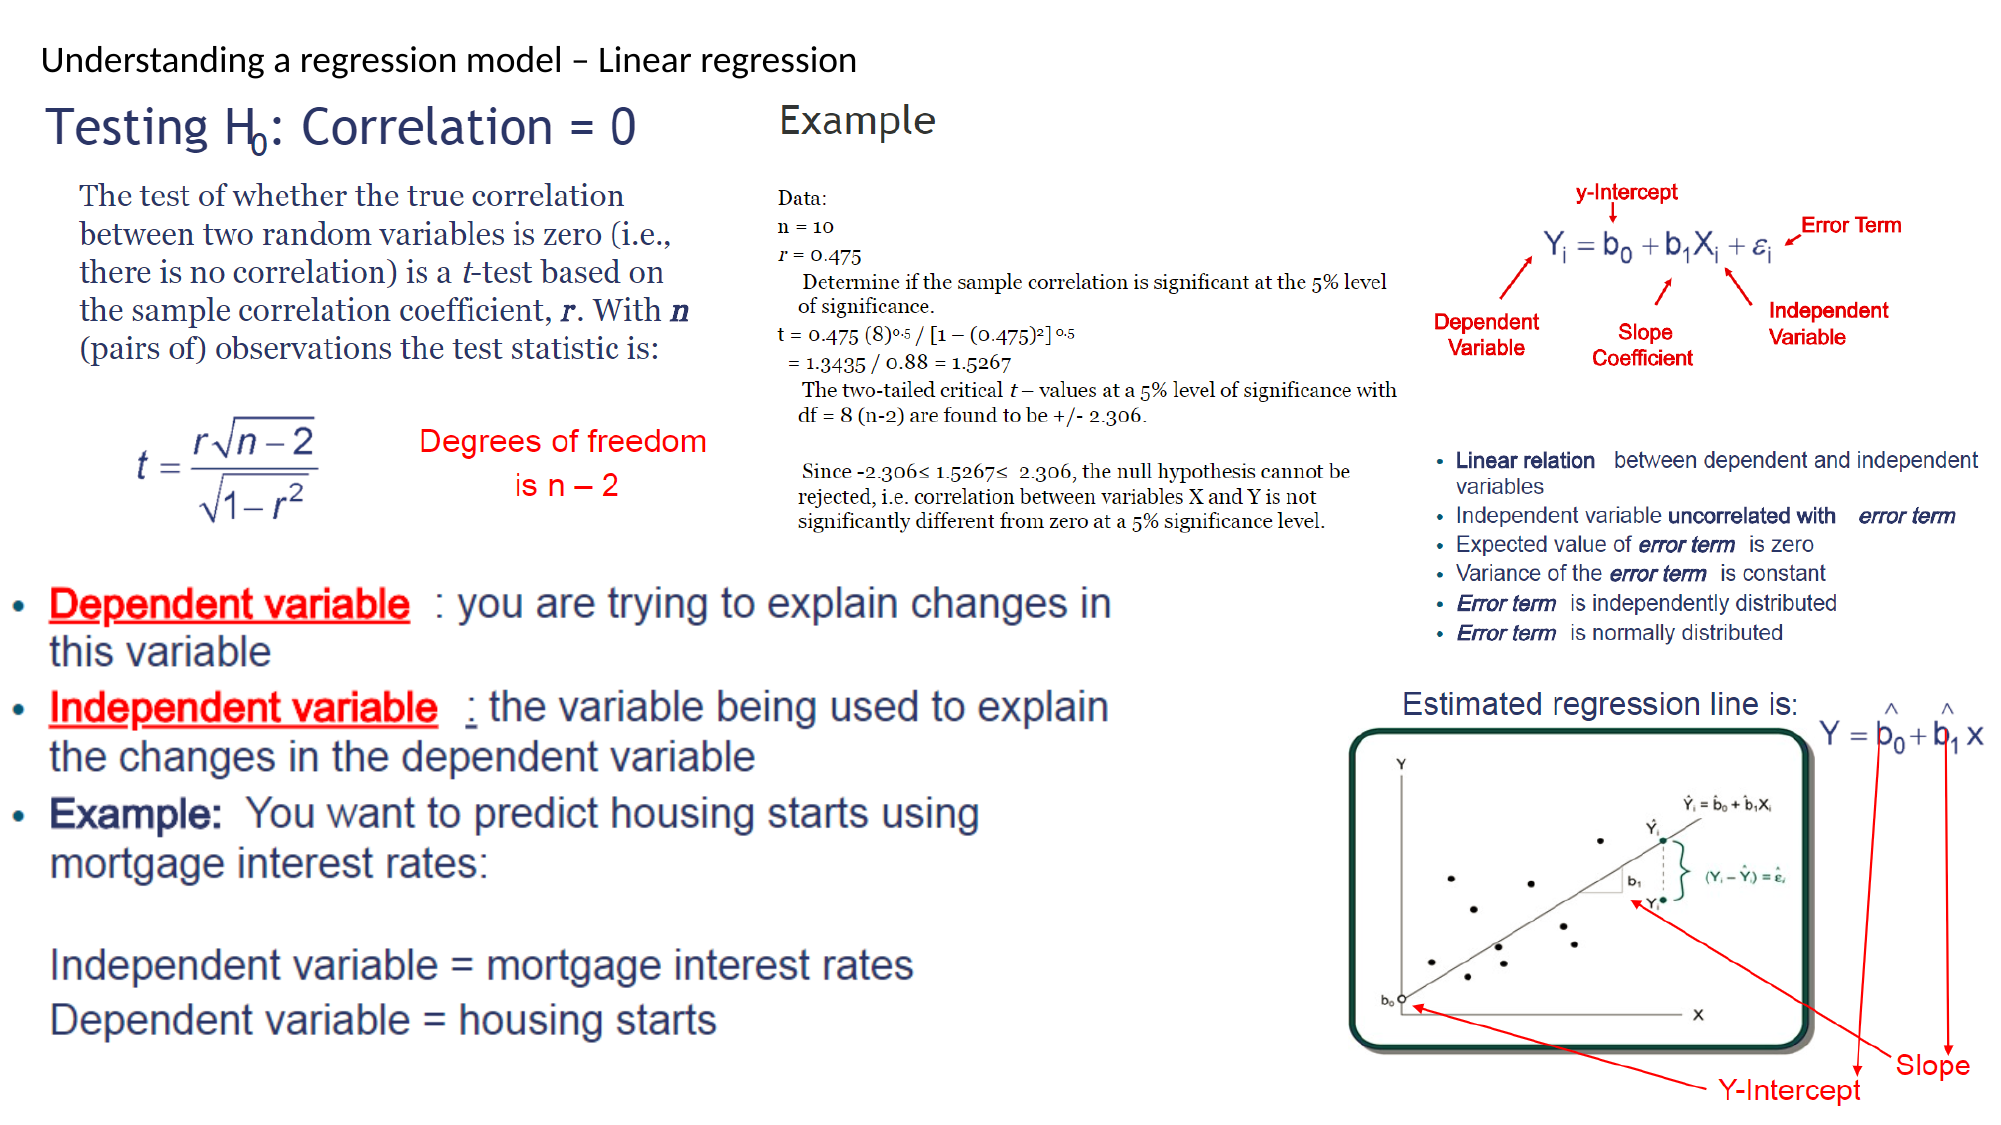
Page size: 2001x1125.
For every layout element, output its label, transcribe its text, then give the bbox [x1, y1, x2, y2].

picture [1429, 445, 1988, 654]
picture [0, 571, 1122, 1071]
picture [769, 102, 1401, 533]
picture [42, 102, 709, 533]
picture [1429, 163, 1917, 385]
text_box Understanding a regression model – Linear regression [25, 27, 1341, 88]
picture [1340, 674, 1988, 1107]
